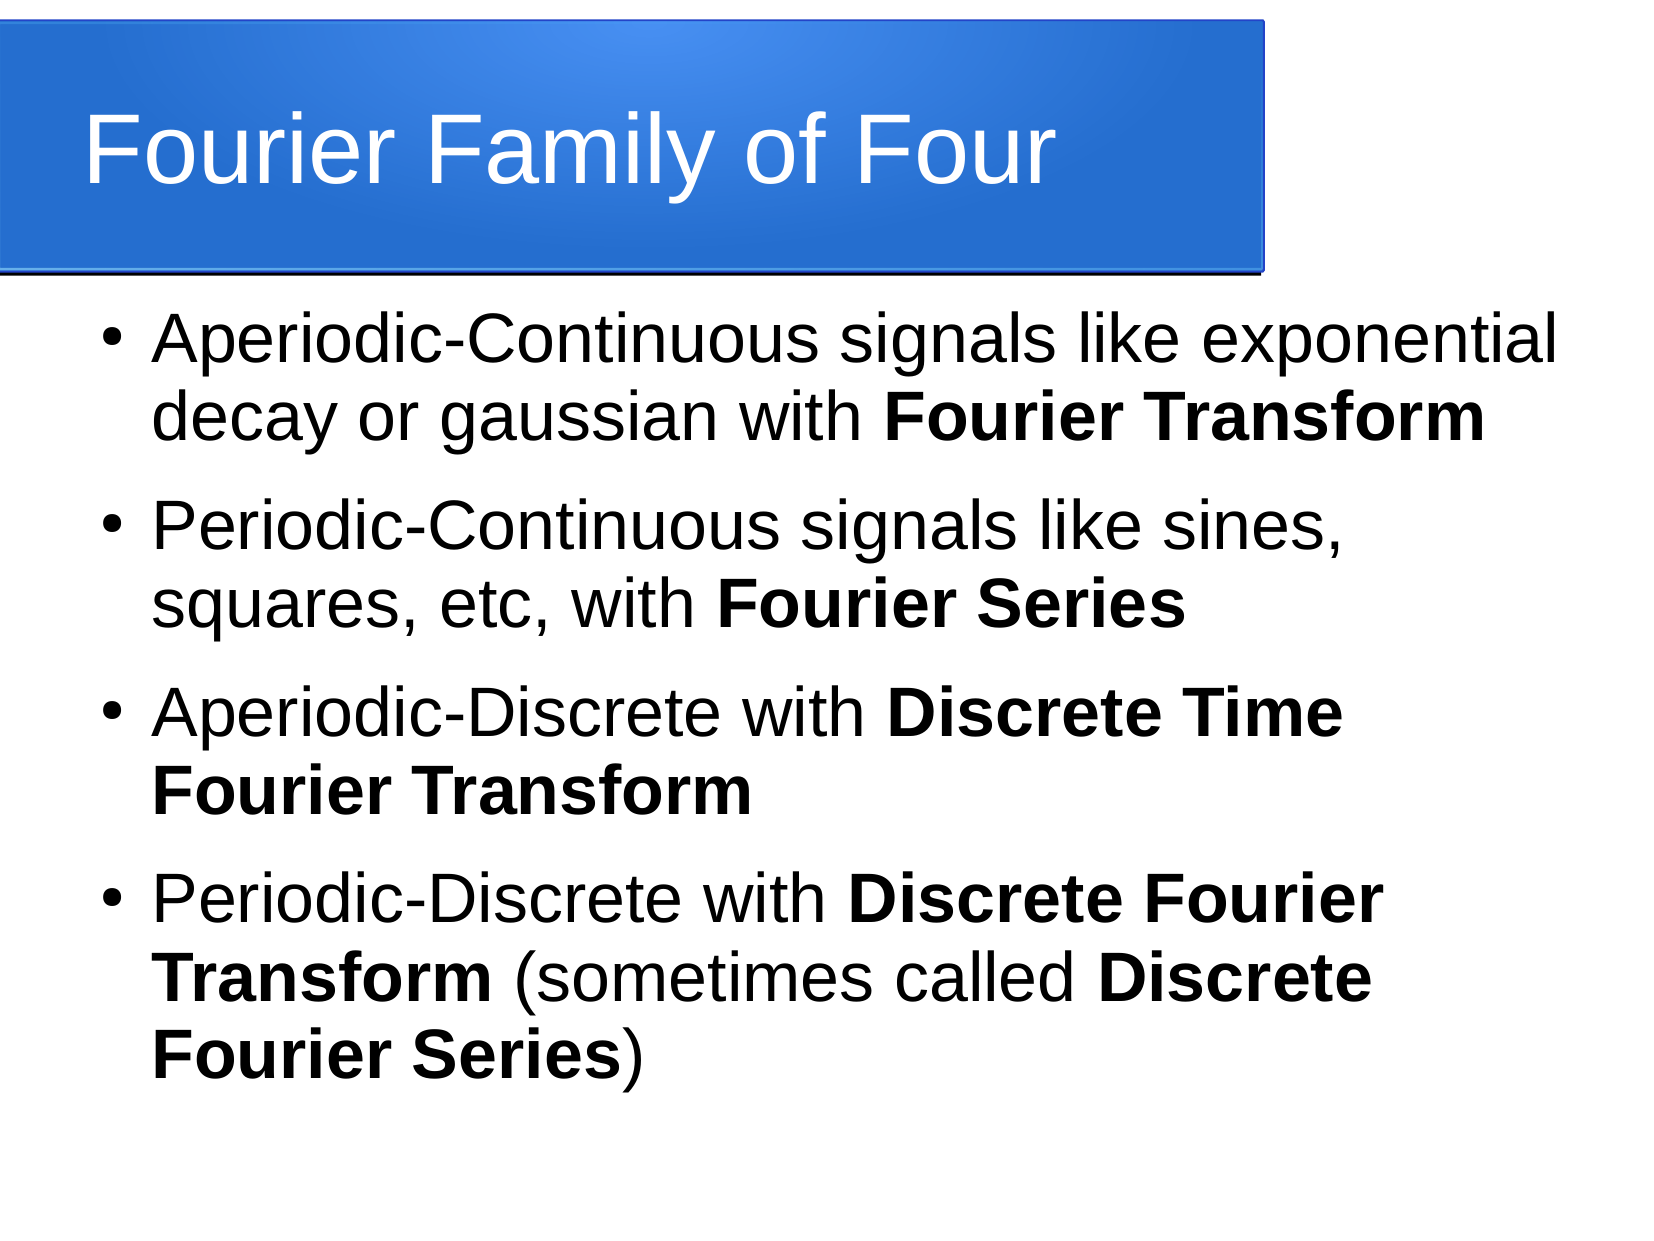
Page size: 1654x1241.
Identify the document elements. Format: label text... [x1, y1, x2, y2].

list Aperiodic-Continuous signals like exponential decay or gaussian with Fourier Transform Periodic-Continuous signals like sines, squares, etc, with Fourier Series Aperiodic-Discrete with Discrete Time Fourier Transform Periodic-Discrete with Discrete Fourier Transform (sometimes called Discrete Fourier Series) [82, 299, 1571, 1111]
title Fourier Family of Four [82, 47, 1235, 252]
